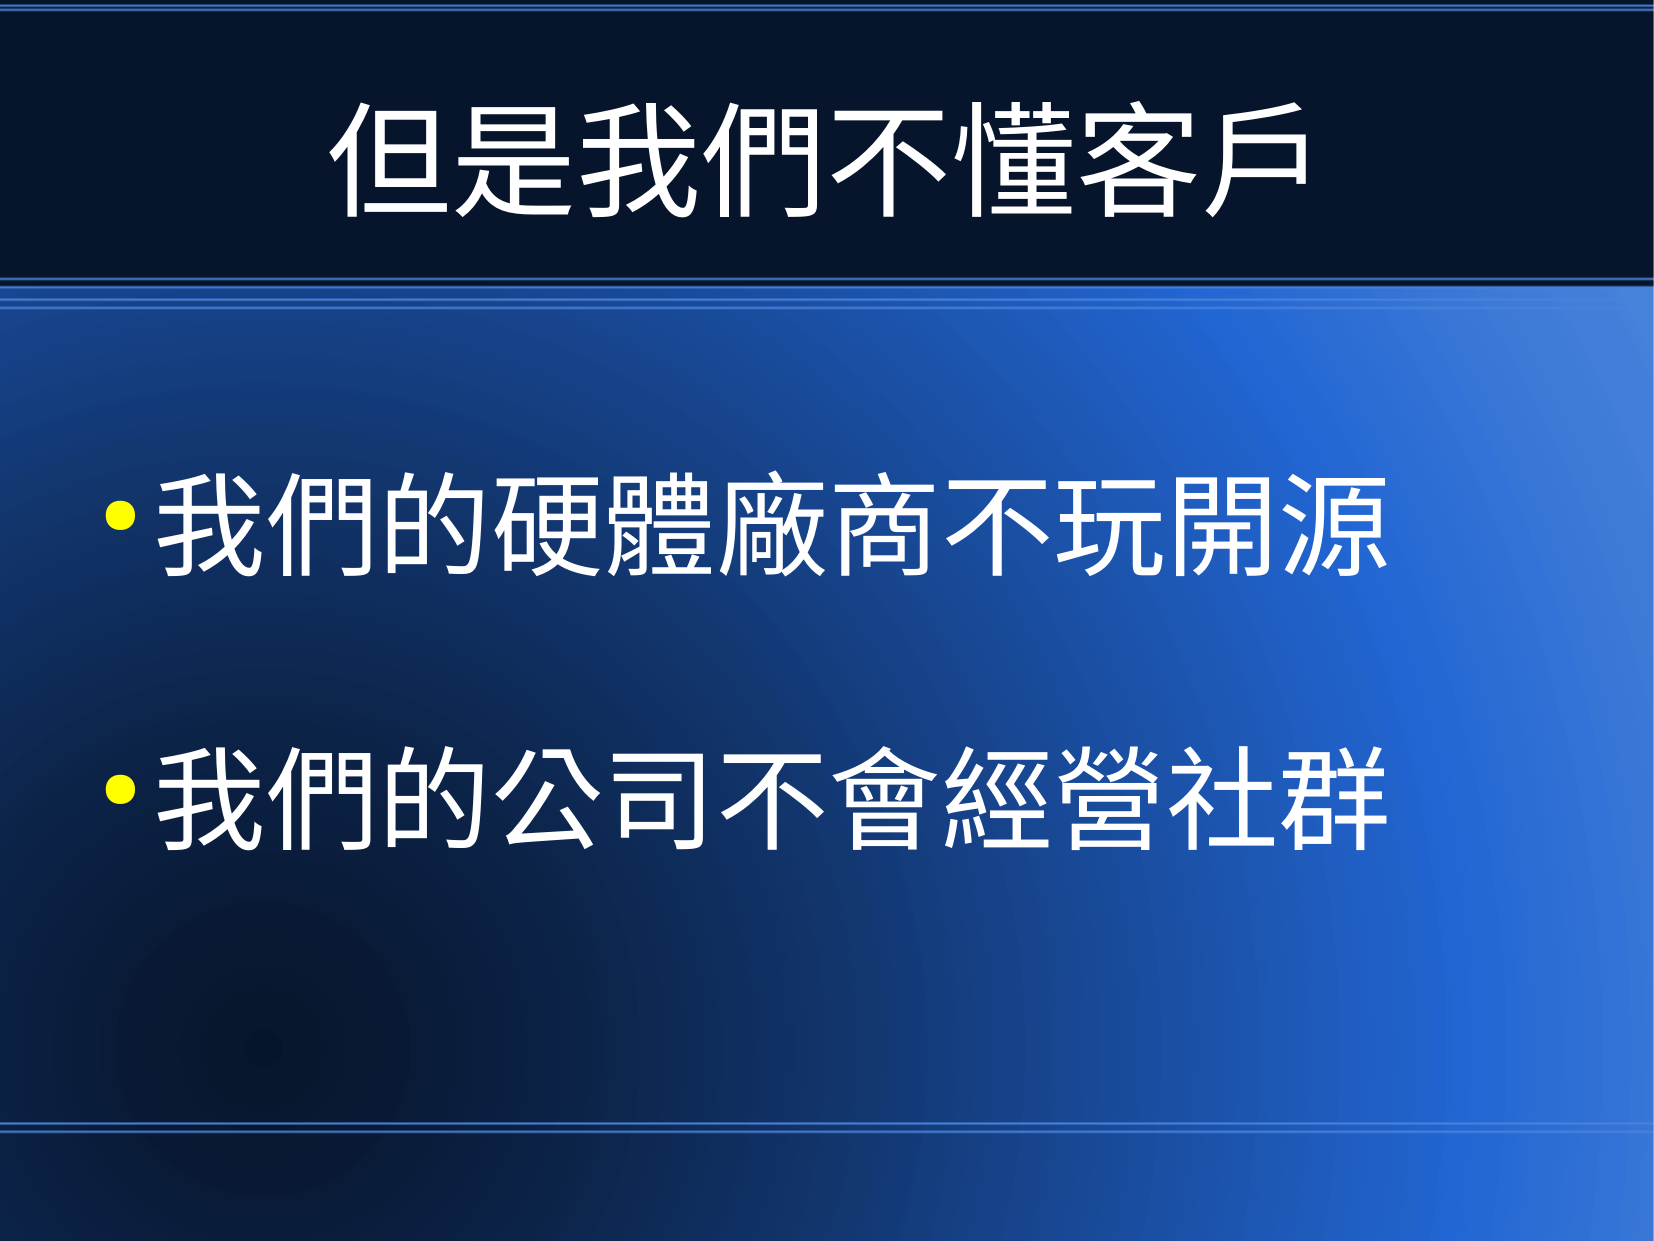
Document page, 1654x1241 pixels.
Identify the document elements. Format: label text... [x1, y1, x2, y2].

title 但是我們不懂客戶 [82, 49, 1571, 257]
list 我們的硬體廠商不玩開源 我們的公司不會經營社群 [82, 355, 1571, 1241]
picture [0, 0, 1654, 1241]
